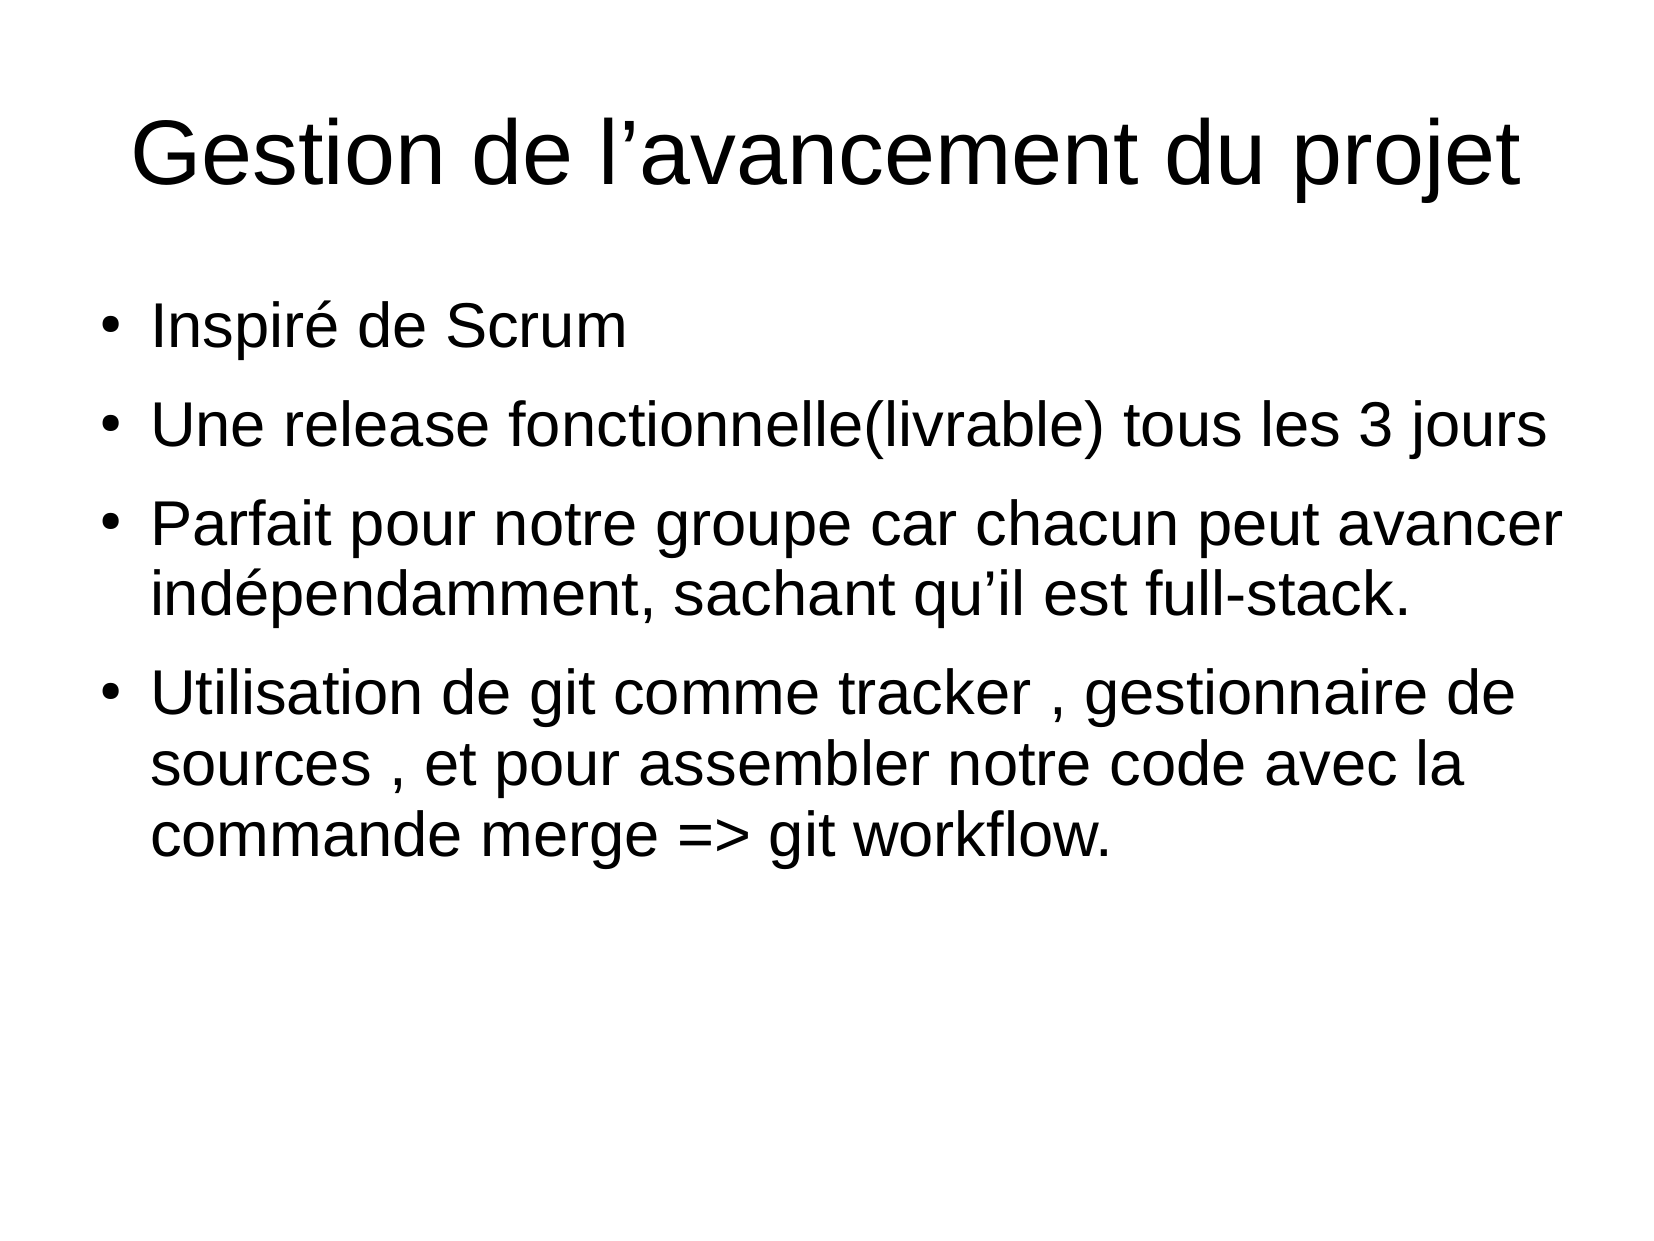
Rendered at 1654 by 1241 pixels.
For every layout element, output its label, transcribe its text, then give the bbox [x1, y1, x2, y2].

title Gestion de l’avancement du projet [82, 49, 1571, 257]
list Inspiré de Scrum Une release fonctionnelle(livrable) tous les 3 jours Parfait pour notre groupe car chacun peut avancer indépendamment, sachant qu’il est full-stack. Utilisation de git comme tracker , gestionnaire de sources , et pour assembler notre code avec la commande merge => git workflow. [82, 290, 1571, 1010]
